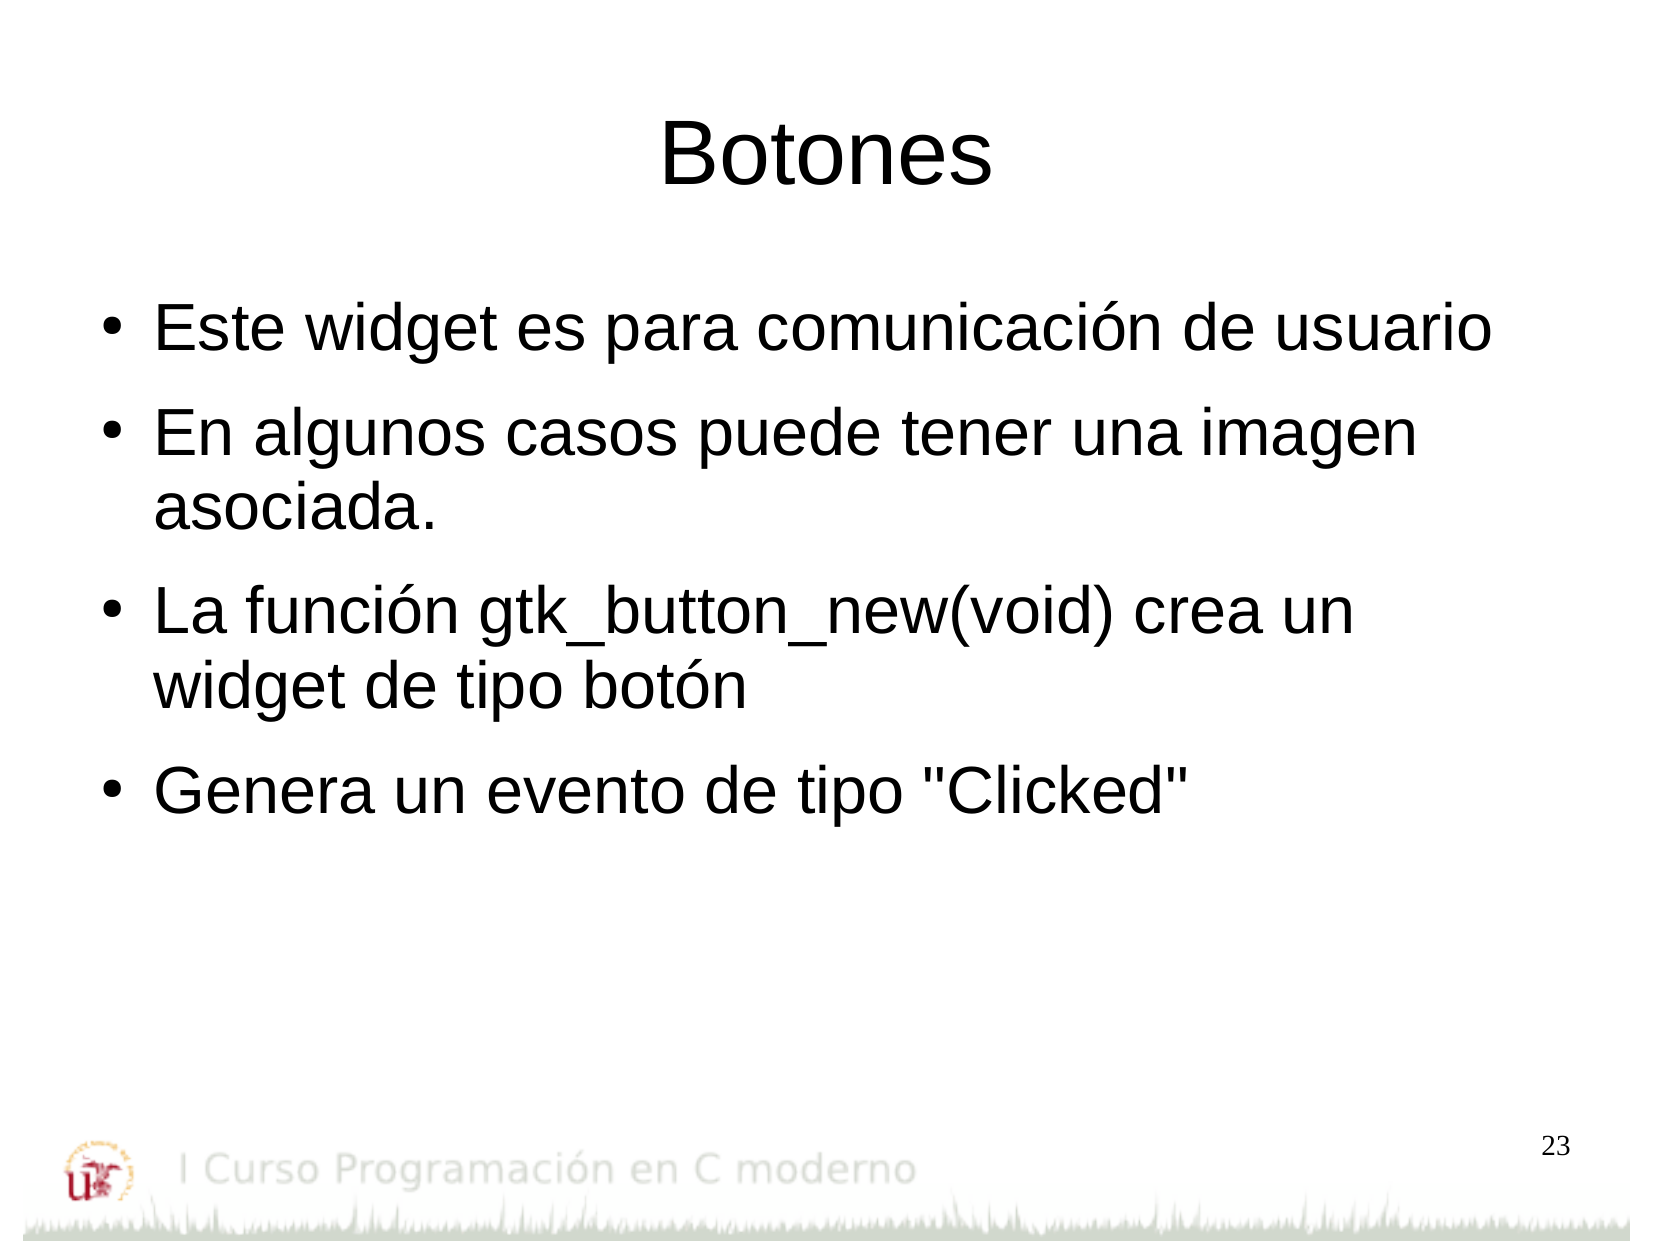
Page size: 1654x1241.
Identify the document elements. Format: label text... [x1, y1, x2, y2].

picture [23, 1136, 1630, 1241]
list Este widget es para comunicación de usuario En algunos casos puede tener una imagen asociada. La función gtk_button_new(void) crea un widget de tipo botón Genera un evento de tipo "Clicked" [82, 290, 1538, 1010]
title Botones [82, 49, 1571, 257]
